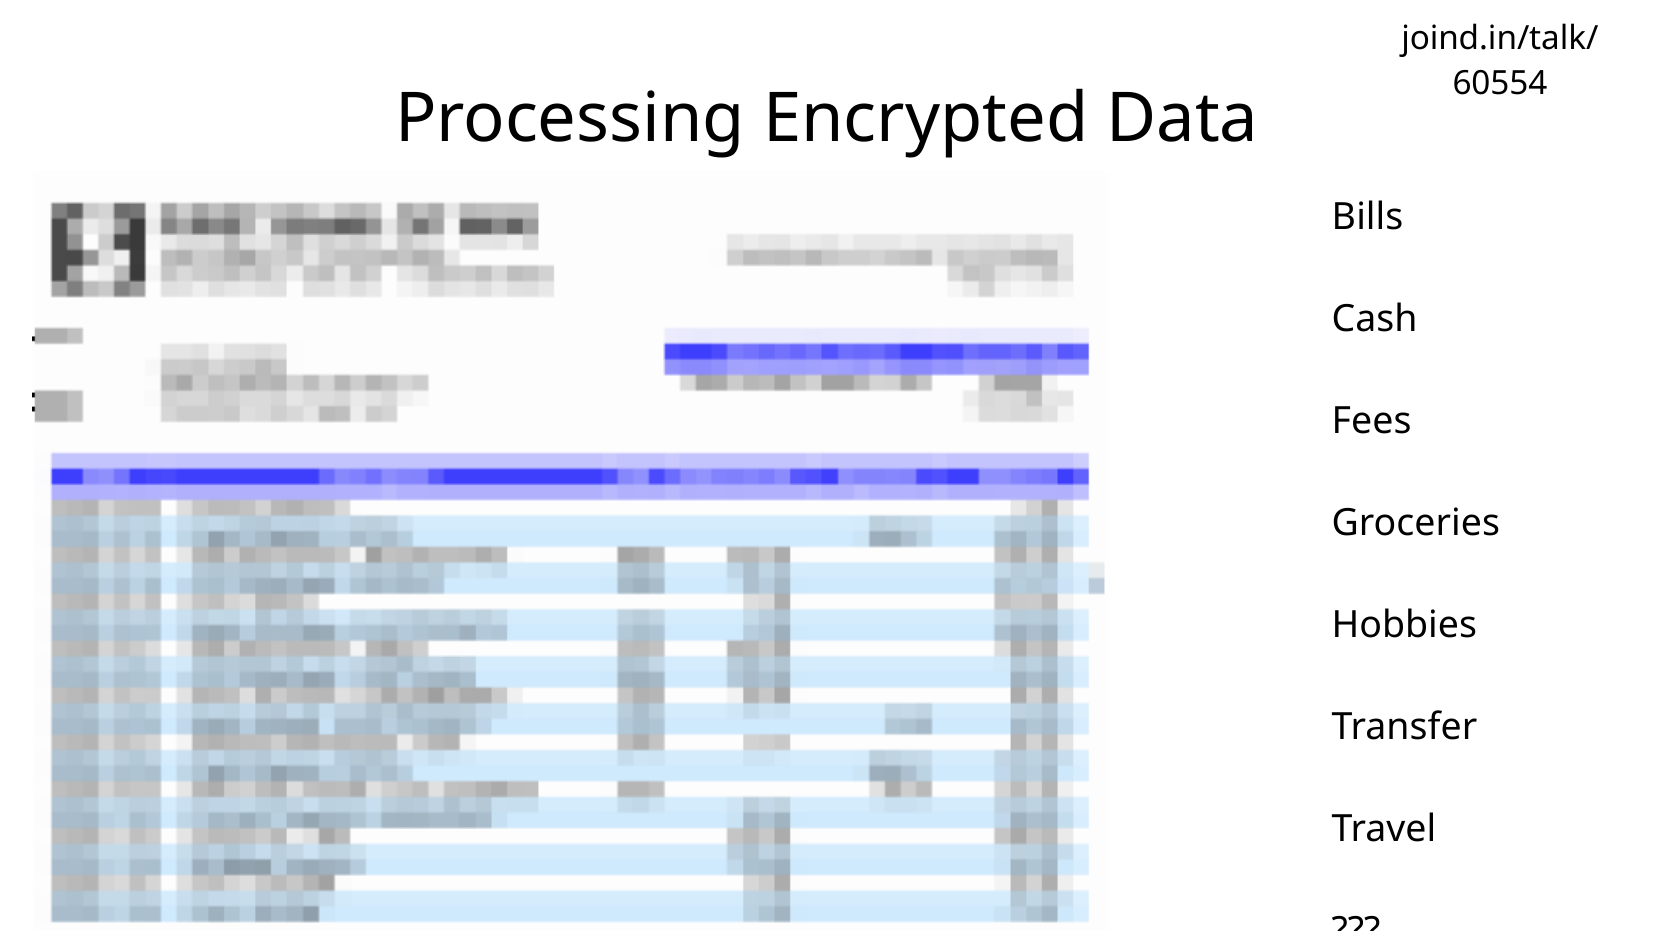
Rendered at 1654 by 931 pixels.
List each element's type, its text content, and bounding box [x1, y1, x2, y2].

text_box Bills Cash Fees Groceries Hobbies Transfer Travel ??? [1311, 176, 1630, 848]
title Processing Encrypted Data [82, 37, 1571, 193]
picture [32, 171, 1111, 931]
